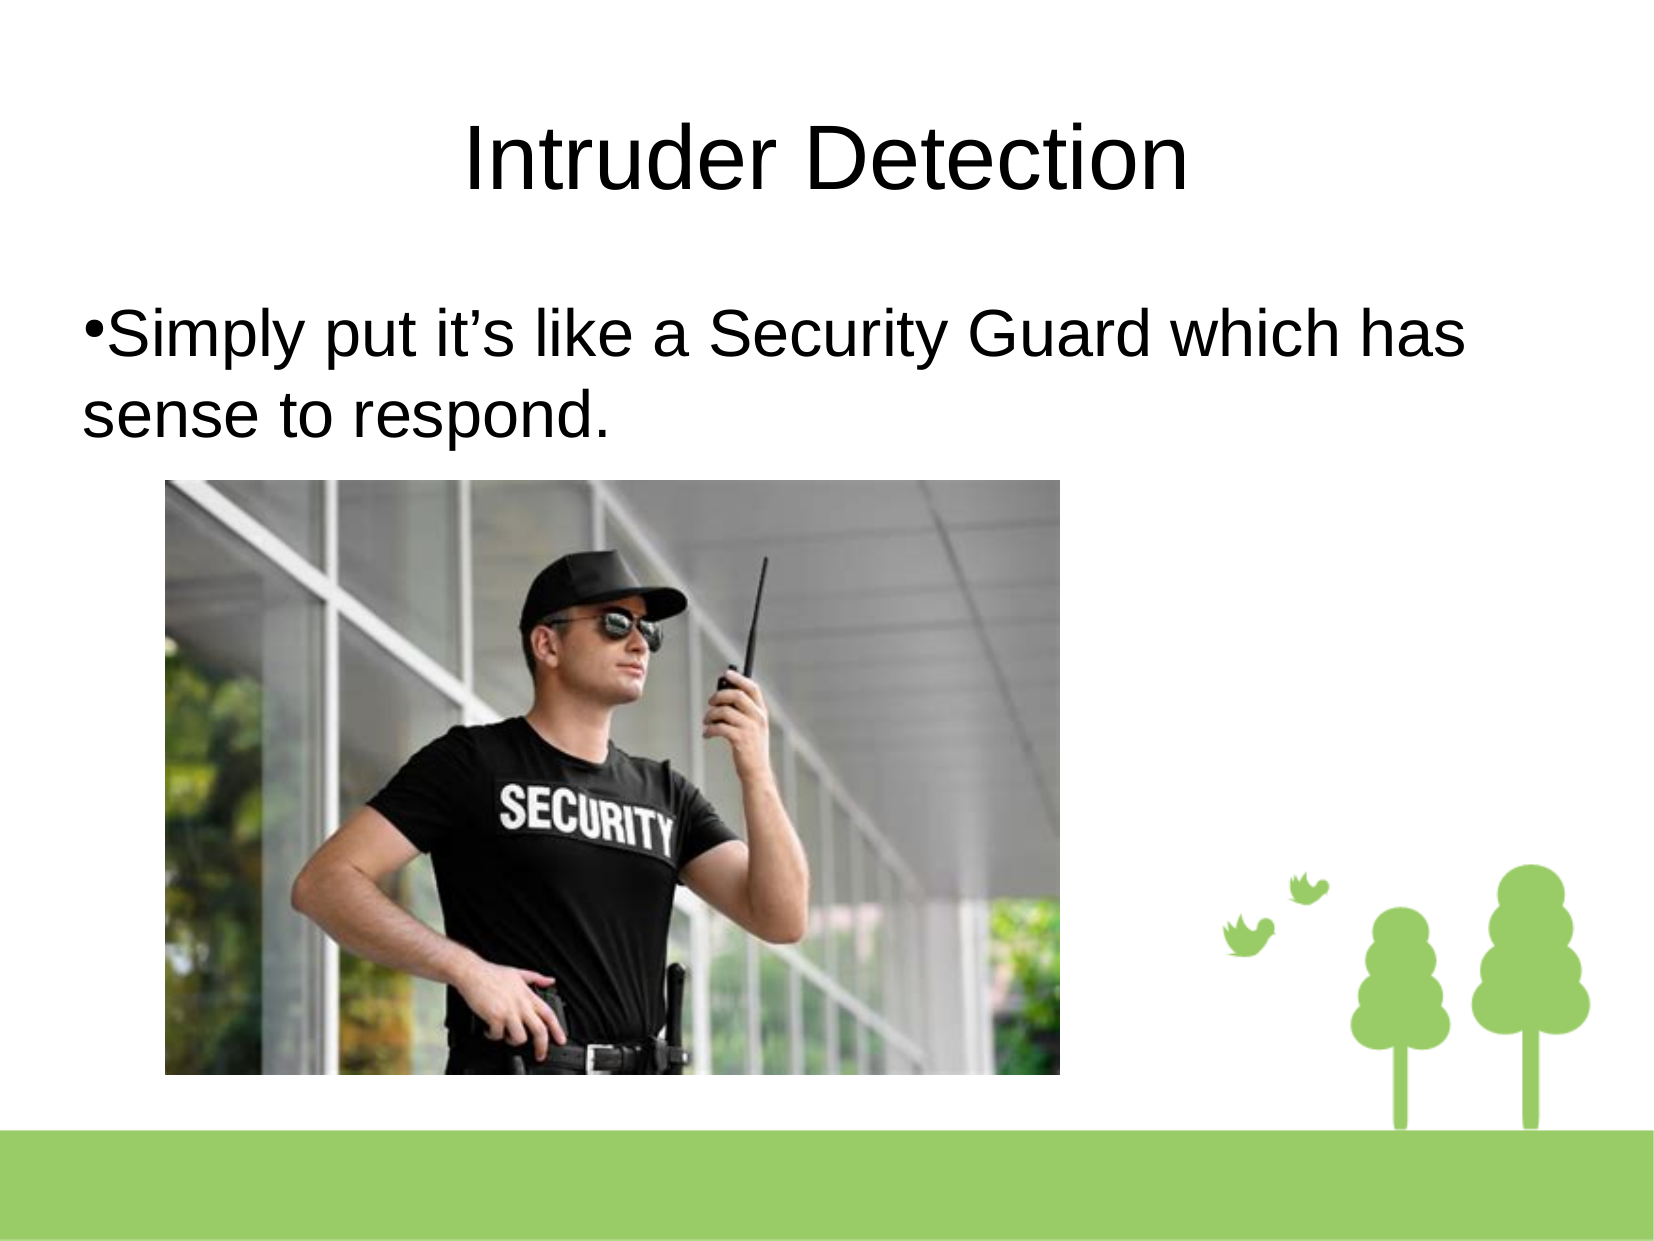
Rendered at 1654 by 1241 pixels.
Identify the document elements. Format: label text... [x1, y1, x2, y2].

list Simply put it’s like a Security Guard which has sense to respond. [82, 290, 1571, 1010]
picture [165, 480, 1060, 1075]
title Intruder Detection [82, 49, 1571, 257]
